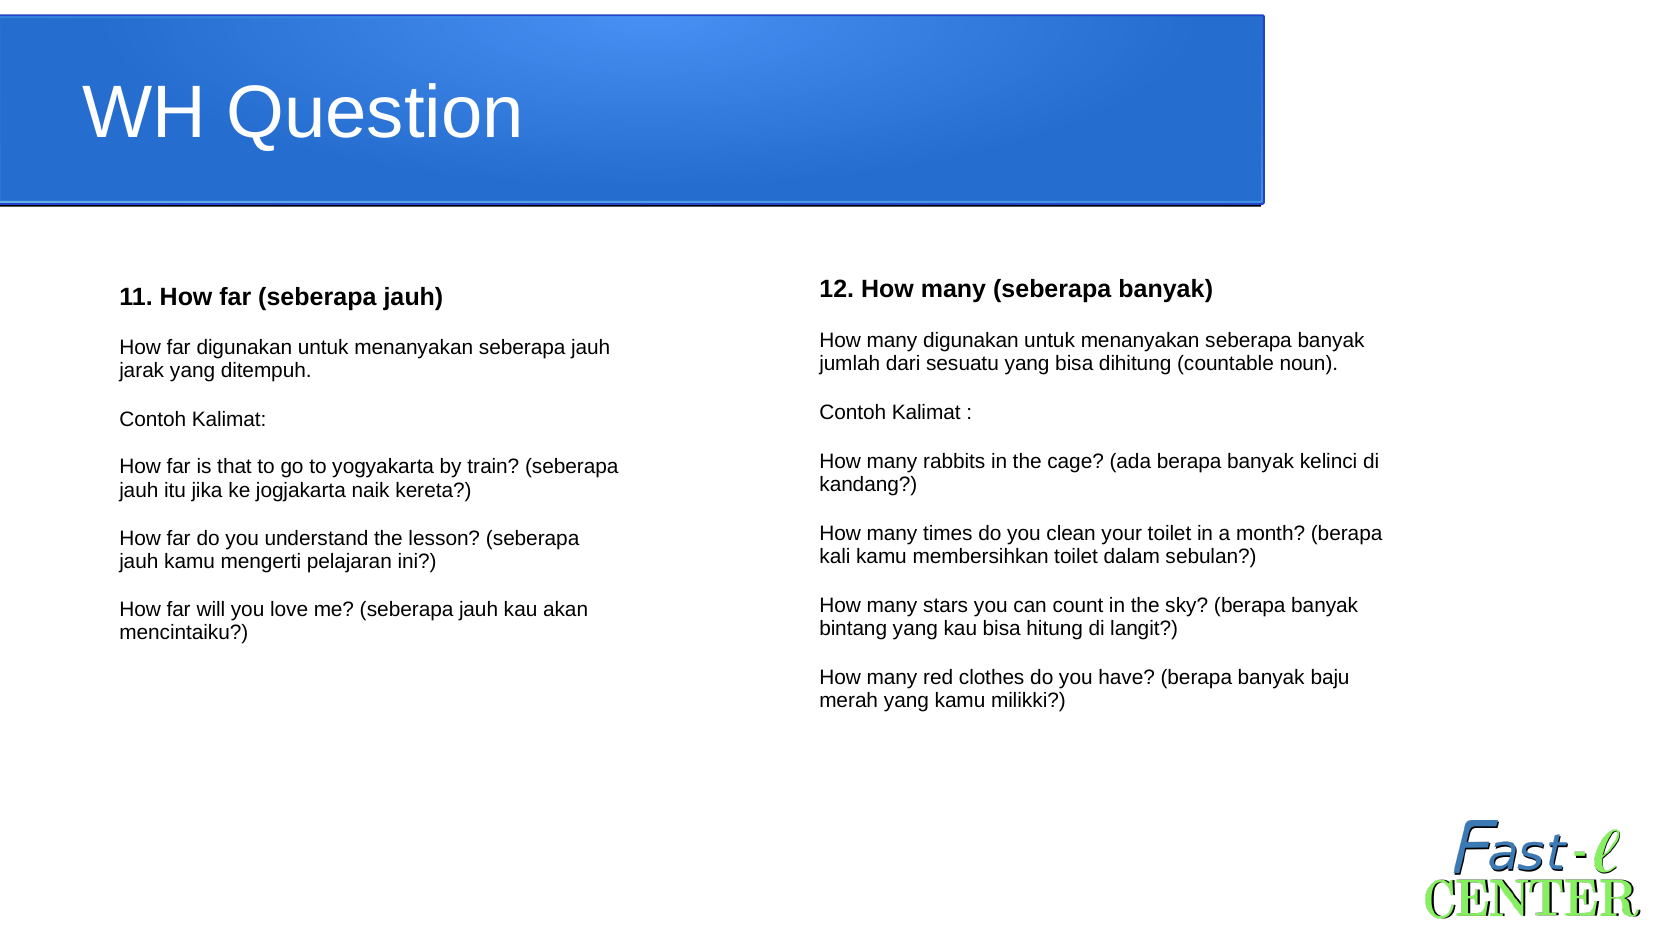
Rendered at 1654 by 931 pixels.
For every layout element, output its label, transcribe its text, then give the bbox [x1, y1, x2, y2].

title WH Question [82, 35, 1235, 189]
text_box 12. How many (seberapa banyak) How many digunakan untuk menanyakan seberapa banyak jumlah dari sesuatu yang bisa dihitung (countable noun). Contoh Kalimat : How many rabbits in the cage? (ada berapa banyak kelinci di kandang?) How many times do you clean your toilet in a month? (berapa kali kamu membersihkan toilet dalam sebulan?) How many stars you can count in the sky? (berapa banyak bintang yang kau bisa hitung di langit?) How many red clothes do you have? (berapa banyak baju merah yang kamu milikki?) [804, 267, 1420, 769]
text_box 11. How far (seberapa jauh) How far digunakan untuk menanyakan seberapa jauh jarak yang ditempuh. Contoh Kalimat: How far is that to go to yogyakarta by train? (seberapa jauh itu jika ke jogjakarta naik kereta?) How far do you understand the lesson? (seberapa jauh kamu mengerti pelajaran ini?) How far will you love me? (seberapa jauh kau akan mencintaiku?) [104, 275, 635, 843]
picture [1425, 820, 1641, 921]
